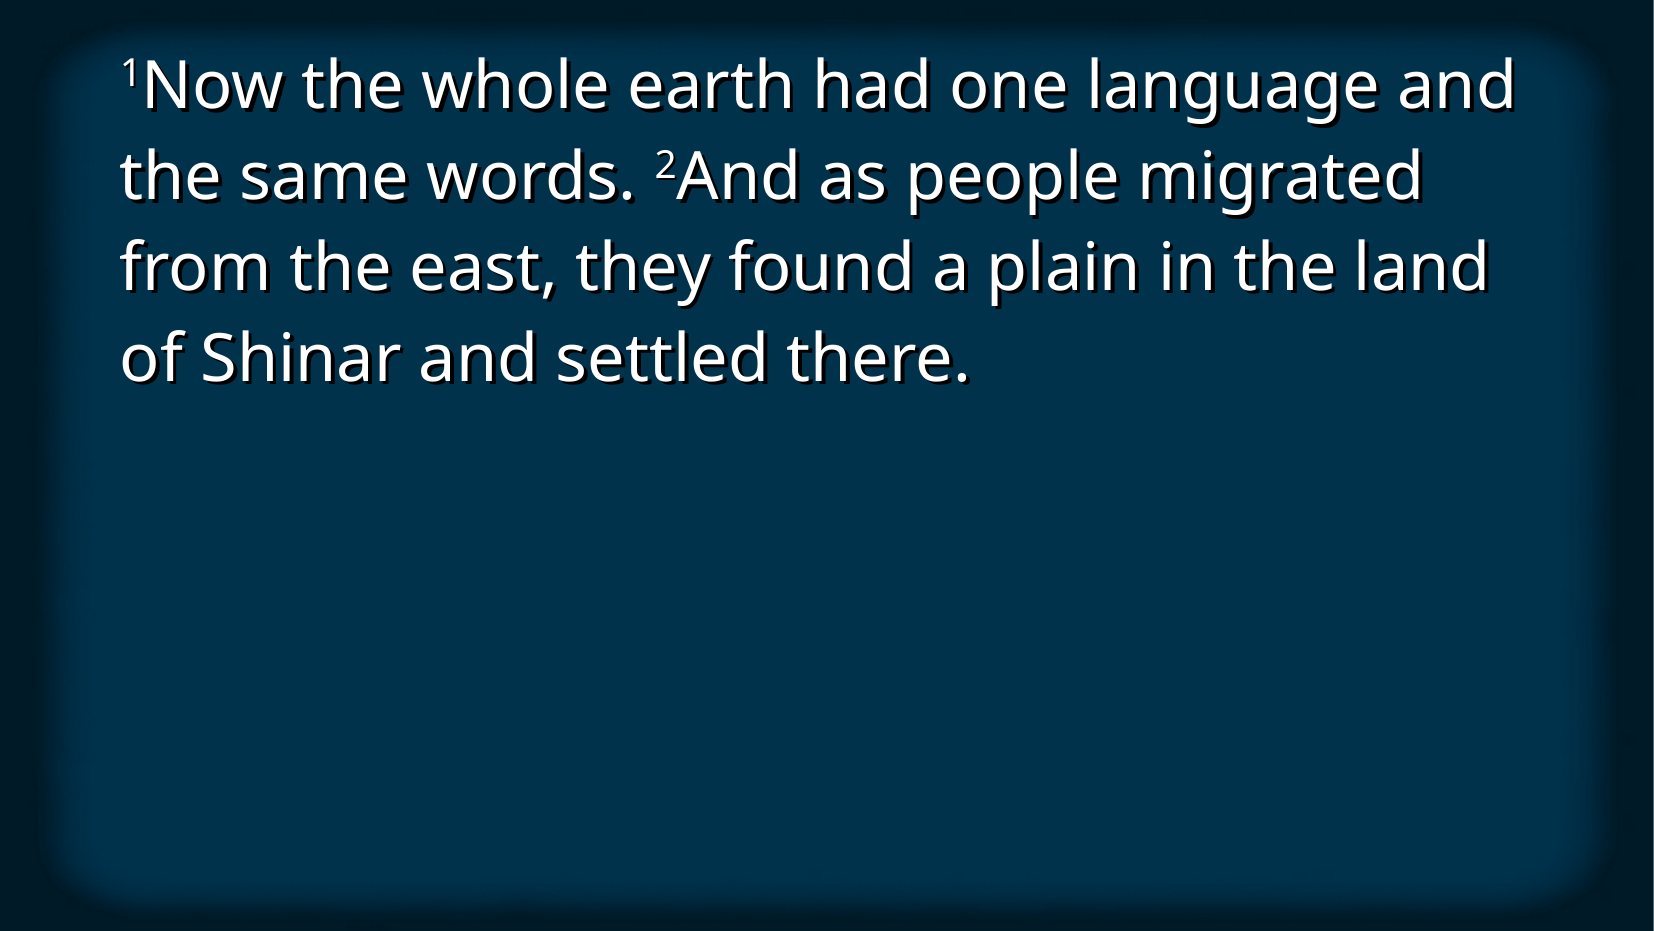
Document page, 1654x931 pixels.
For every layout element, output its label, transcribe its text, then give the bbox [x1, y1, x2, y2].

picture [0, 0, 1654, 931]
text_box 1Now the whole earth had one language and the same words. 2And as people migrated from the east, they found a plain in the land of Shinar and settled there. [105, 30, 1561, 400]
